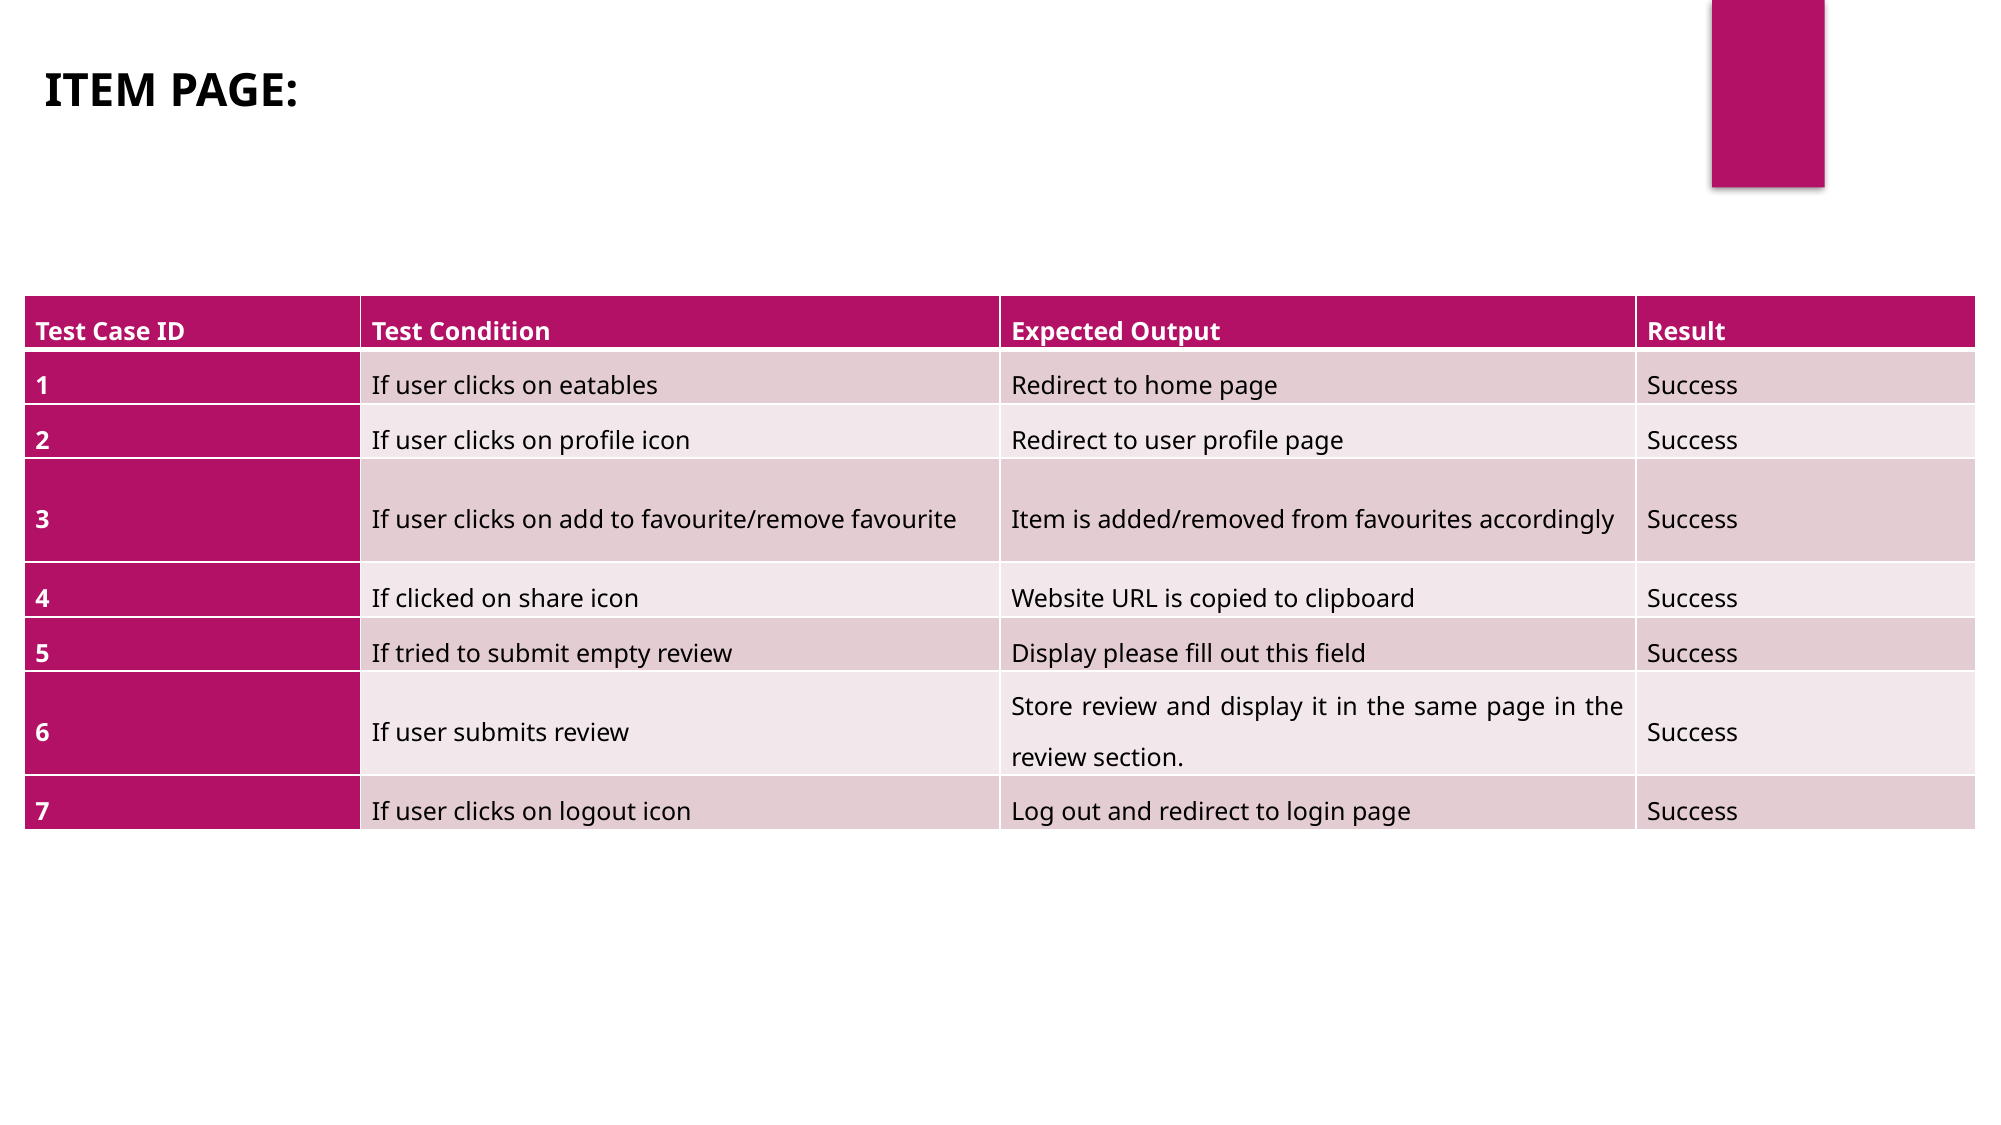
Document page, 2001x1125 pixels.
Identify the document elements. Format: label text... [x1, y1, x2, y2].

table_cell Success [1637, 352, 1975, 403]
table_cell Website URL is copied to clipboard [1001, 563, 1635, 616]
table_cell Success [1637, 672, 1975, 774]
table_header Expected Output [1001, 296, 1635, 347]
table_cell If user clicks on eatables [361, 352, 999, 403]
table_cell Success [1637, 405, 1975, 457]
table_cell Store review and display it in the same page in the review section. [1001, 672, 1635, 774]
table_header Result [1637, 296, 1975, 347]
table_cell Redirect to home page [1001, 352, 1635, 403]
table_cell If user clicks on add to favourite/remove favourite [361, 459, 999, 561]
table_header Test Condition [361, 296, 999, 347]
table_cell Success [1637, 459, 1975, 561]
table_cell If user clicks on profile icon [361, 405, 999, 457]
table_cell Success [1637, 776, 1975, 829]
table_cell Item is added/removed from favourites accordingly [1001, 459, 1635, 561]
table_cell 2 [25, 405, 360, 457]
table_cell If tried to submit empty review [361, 618, 999, 670]
table_cell Success [1637, 563, 1975, 616]
table_cell If clicked on share icon [361, 563, 999, 616]
table_cell If user clicks on logout icon [361, 776, 999, 829]
table_cell Display please fill out this field [1001, 618, 1635, 670]
table_cell 3 [25, 459, 360, 561]
table_cell Redirect to user profile page [1001, 405, 1635, 457]
table_cell Success [1637, 618, 1975, 670]
table_cell 1 [25, 352, 360, 403]
table_cell 4 [25, 563, 360, 616]
table_cell 7 [25, 776, 360, 829]
table_cell 5 [25, 618, 360, 670]
table_cell Log out and redirect to login page [1001, 776, 1635, 829]
table_header Test Case ID [25, 296, 360, 347]
table_cell If user submits review [361, 672, 999, 774]
title ITEM PAGE: [29, 29, 1467, 146]
table_cell 6 [25, 672, 360, 774]
